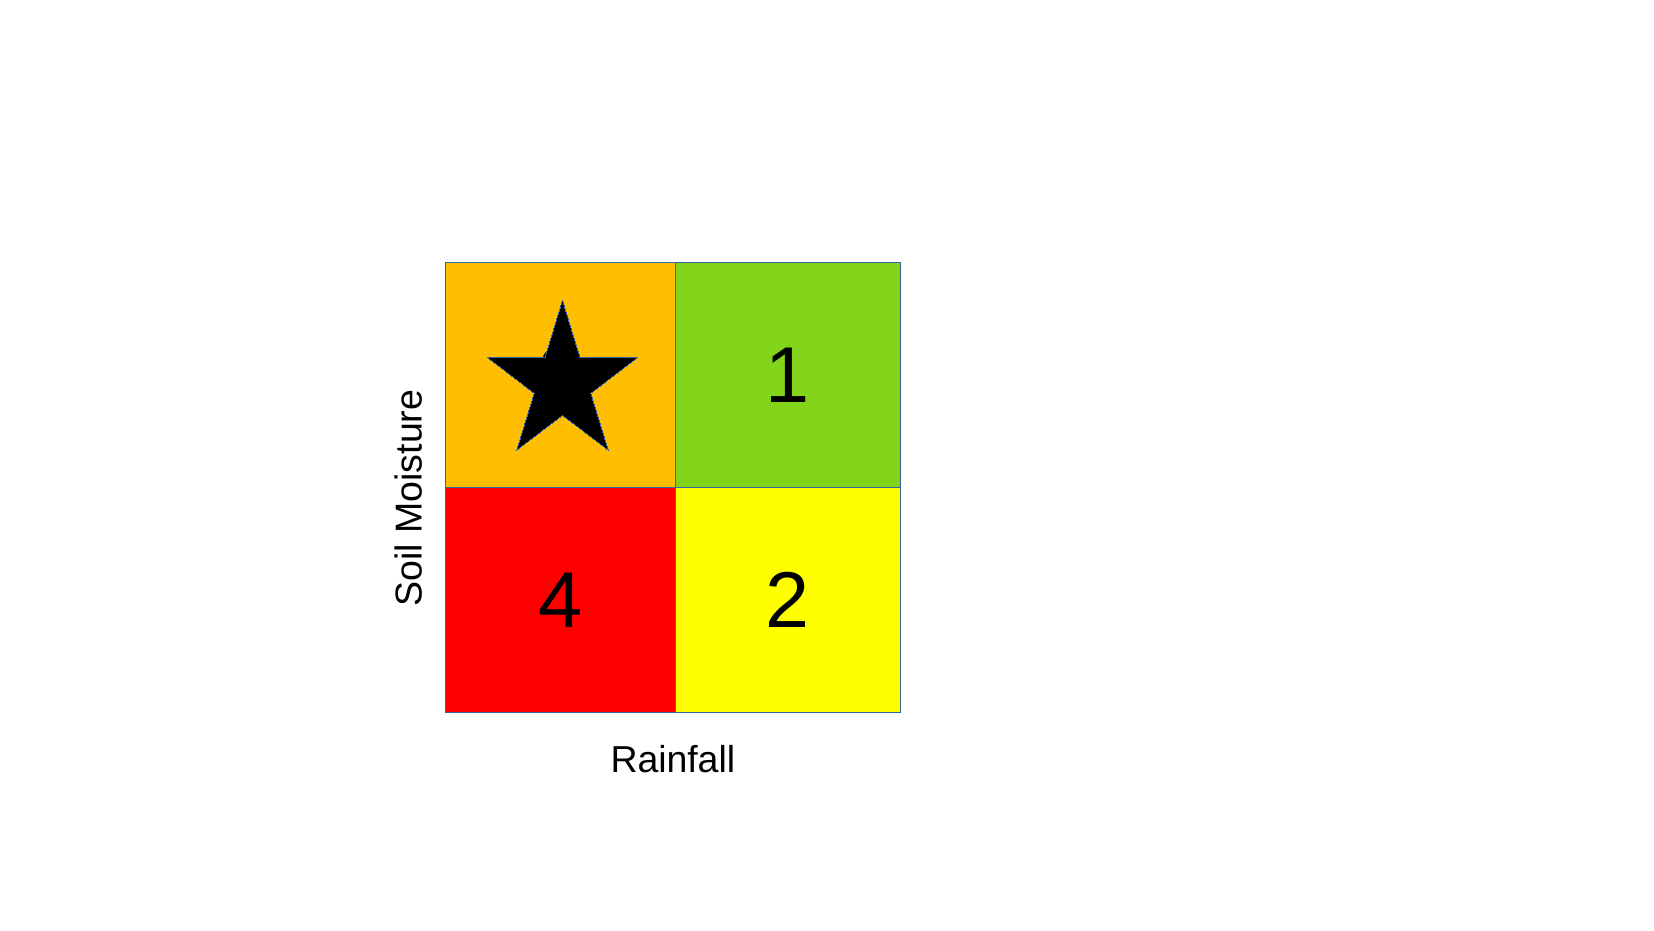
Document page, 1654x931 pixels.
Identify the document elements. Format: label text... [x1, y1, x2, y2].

text_box 3 [445, 262, 675, 487]
text_box 4 [445, 487, 675, 713]
text_box 2 [675, 488, 901, 713]
text_box Rainfall [595, 730, 751, 788]
text_box Soil Moisture [380, 375, 446, 621]
text_box 1 [675, 262, 901, 488]
text_box [487, 300, 638, 451]
